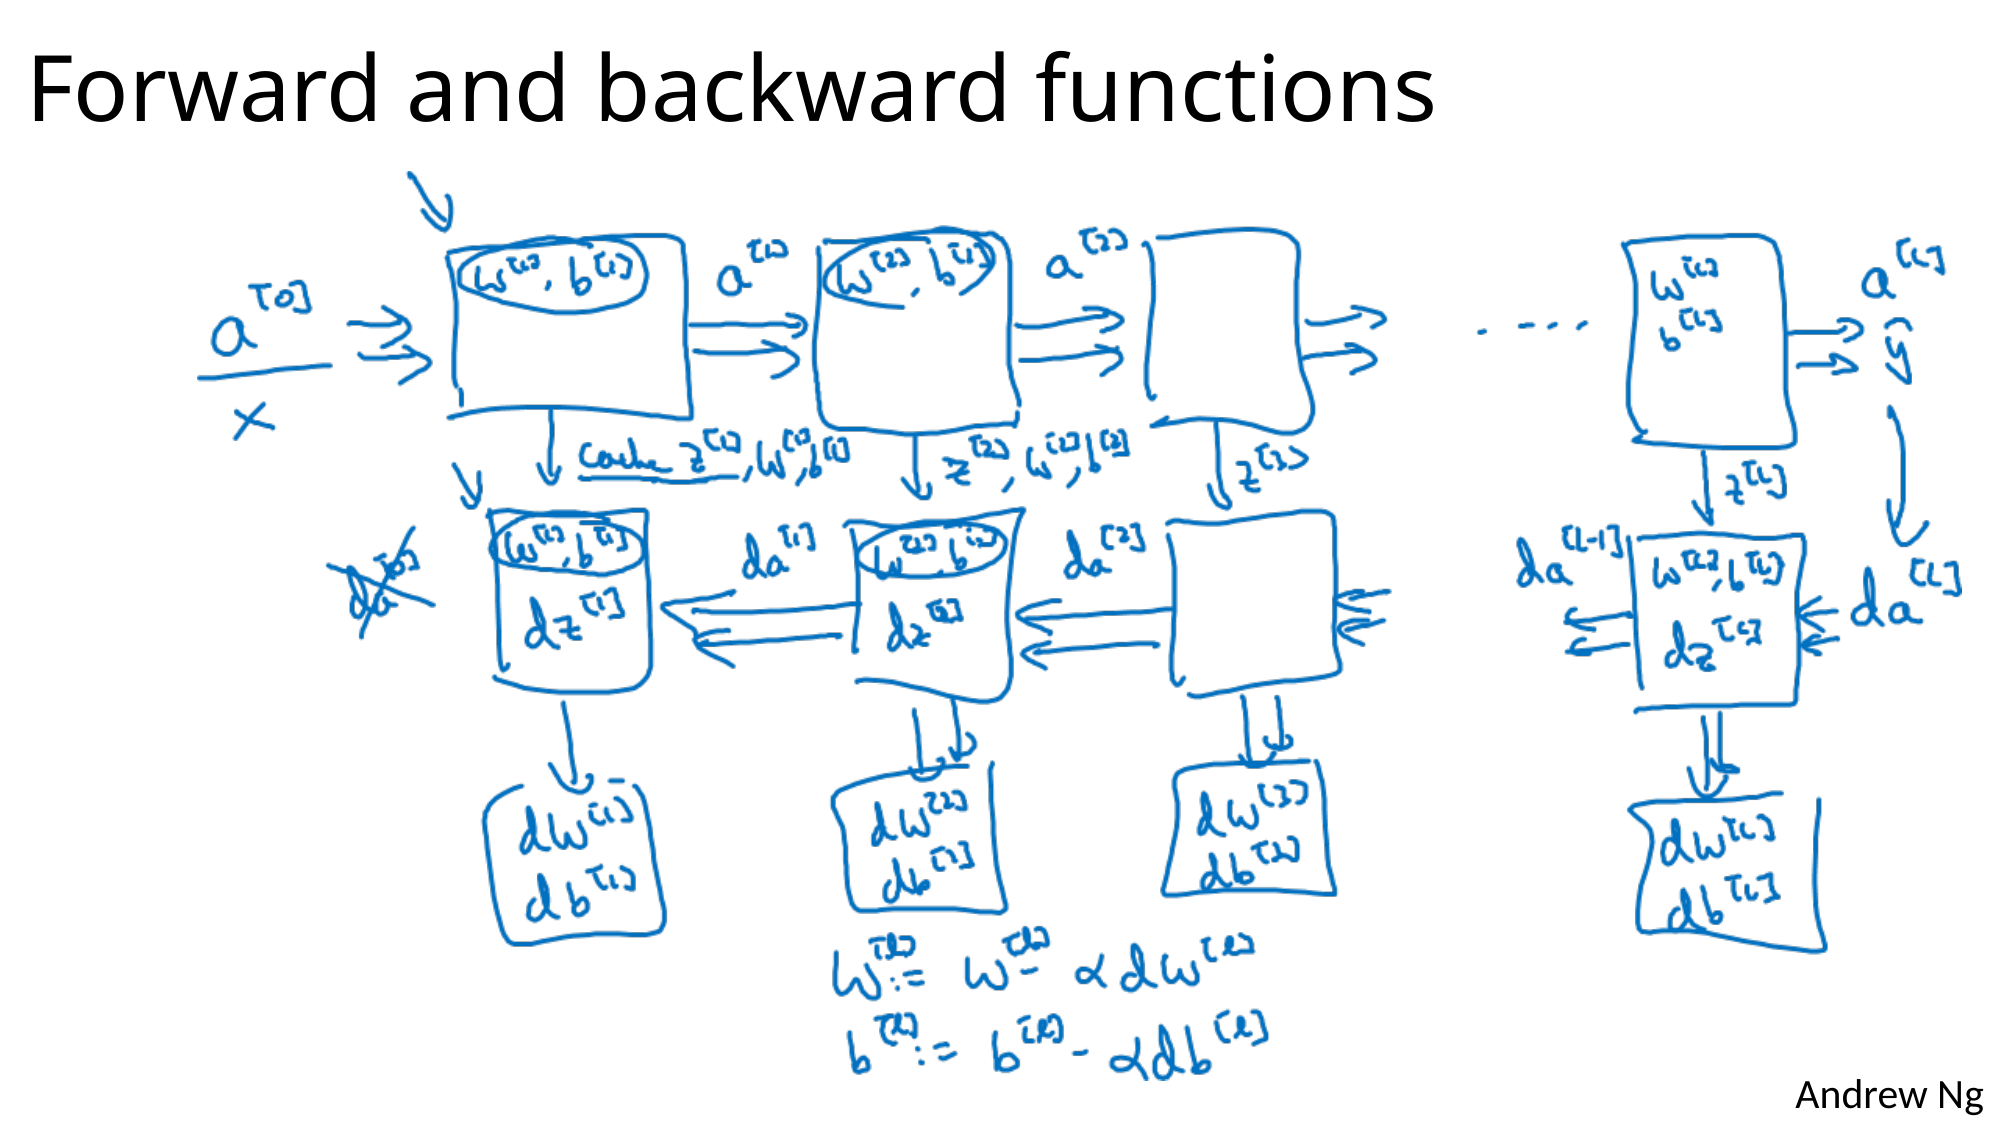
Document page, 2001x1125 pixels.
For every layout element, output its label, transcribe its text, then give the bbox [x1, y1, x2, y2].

title Forward and backward functions [11, 0, 1737, 194]
picture [197, 171, 1962, 1081]
